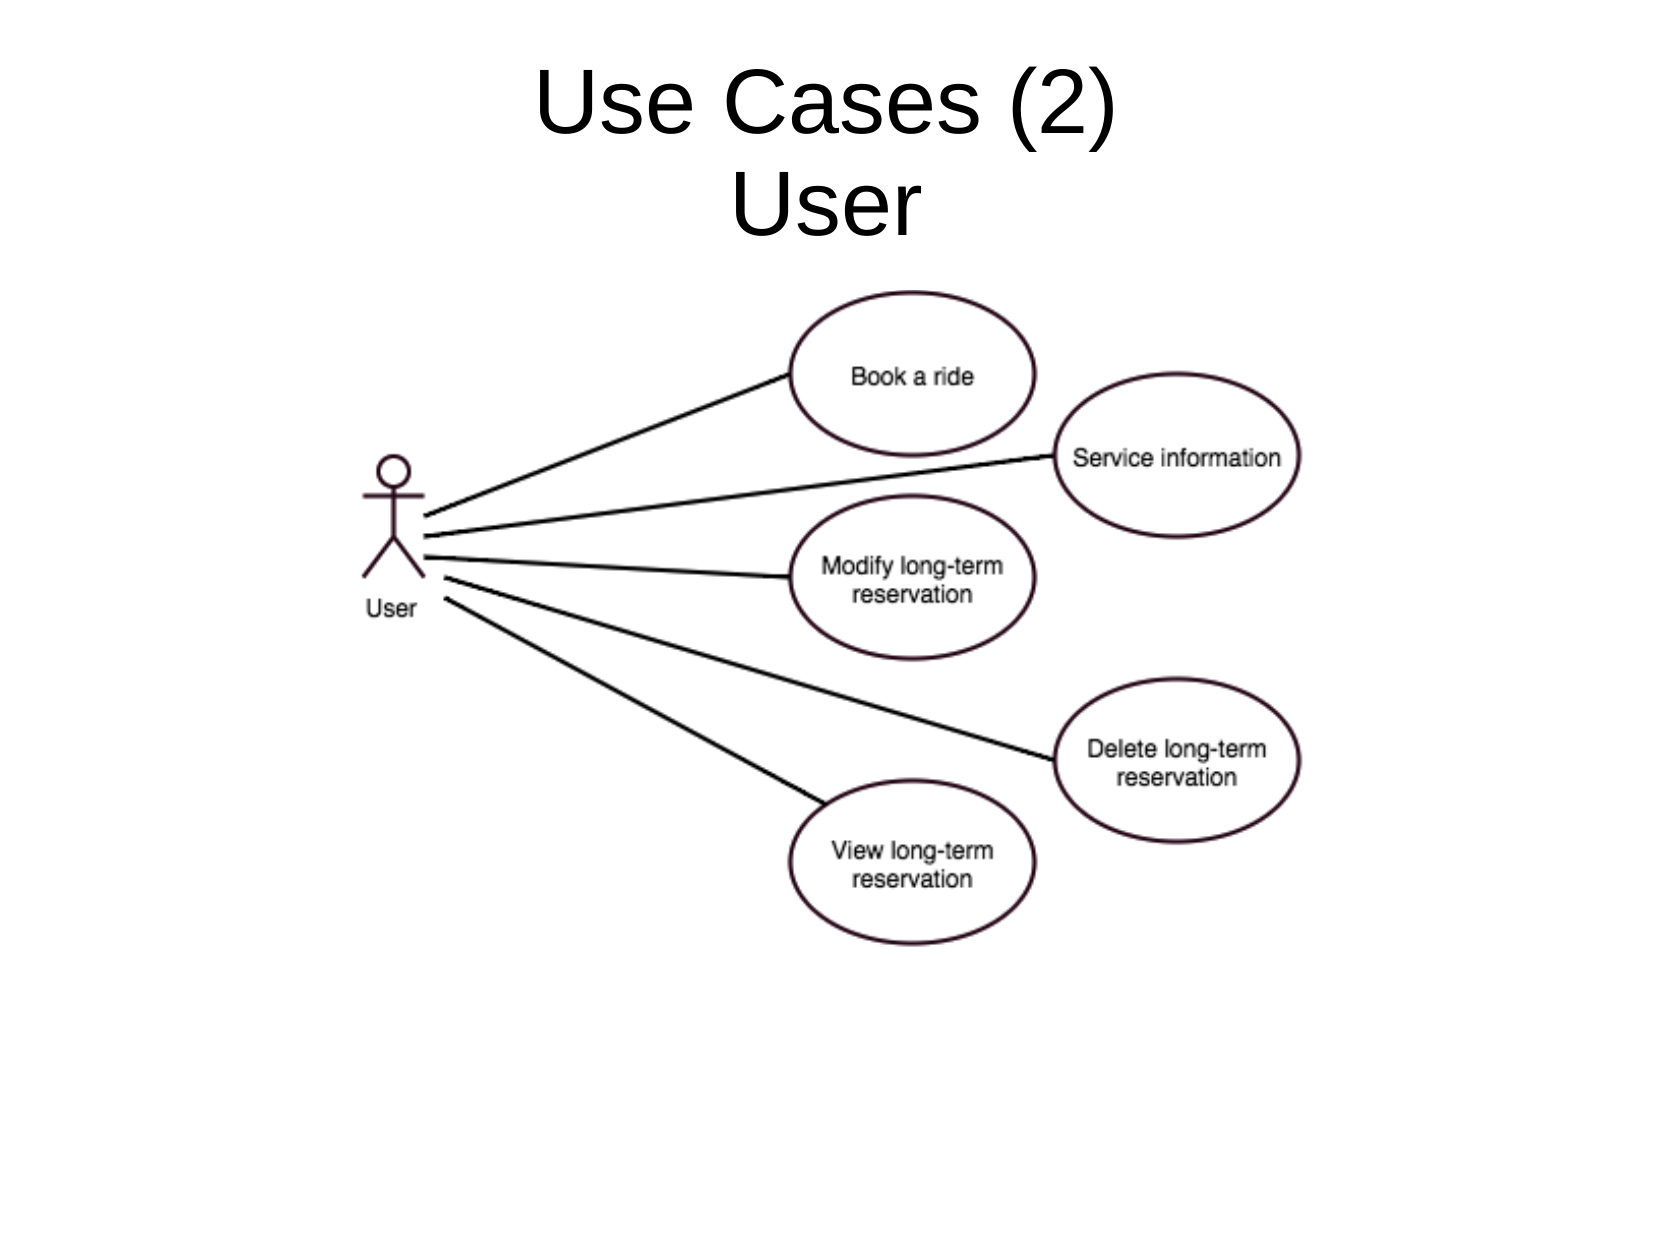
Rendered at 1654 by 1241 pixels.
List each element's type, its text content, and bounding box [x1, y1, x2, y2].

picture [322, 290, 1331, 1010]
title Use Cases (2) User [82, 49, 1571, 257]
